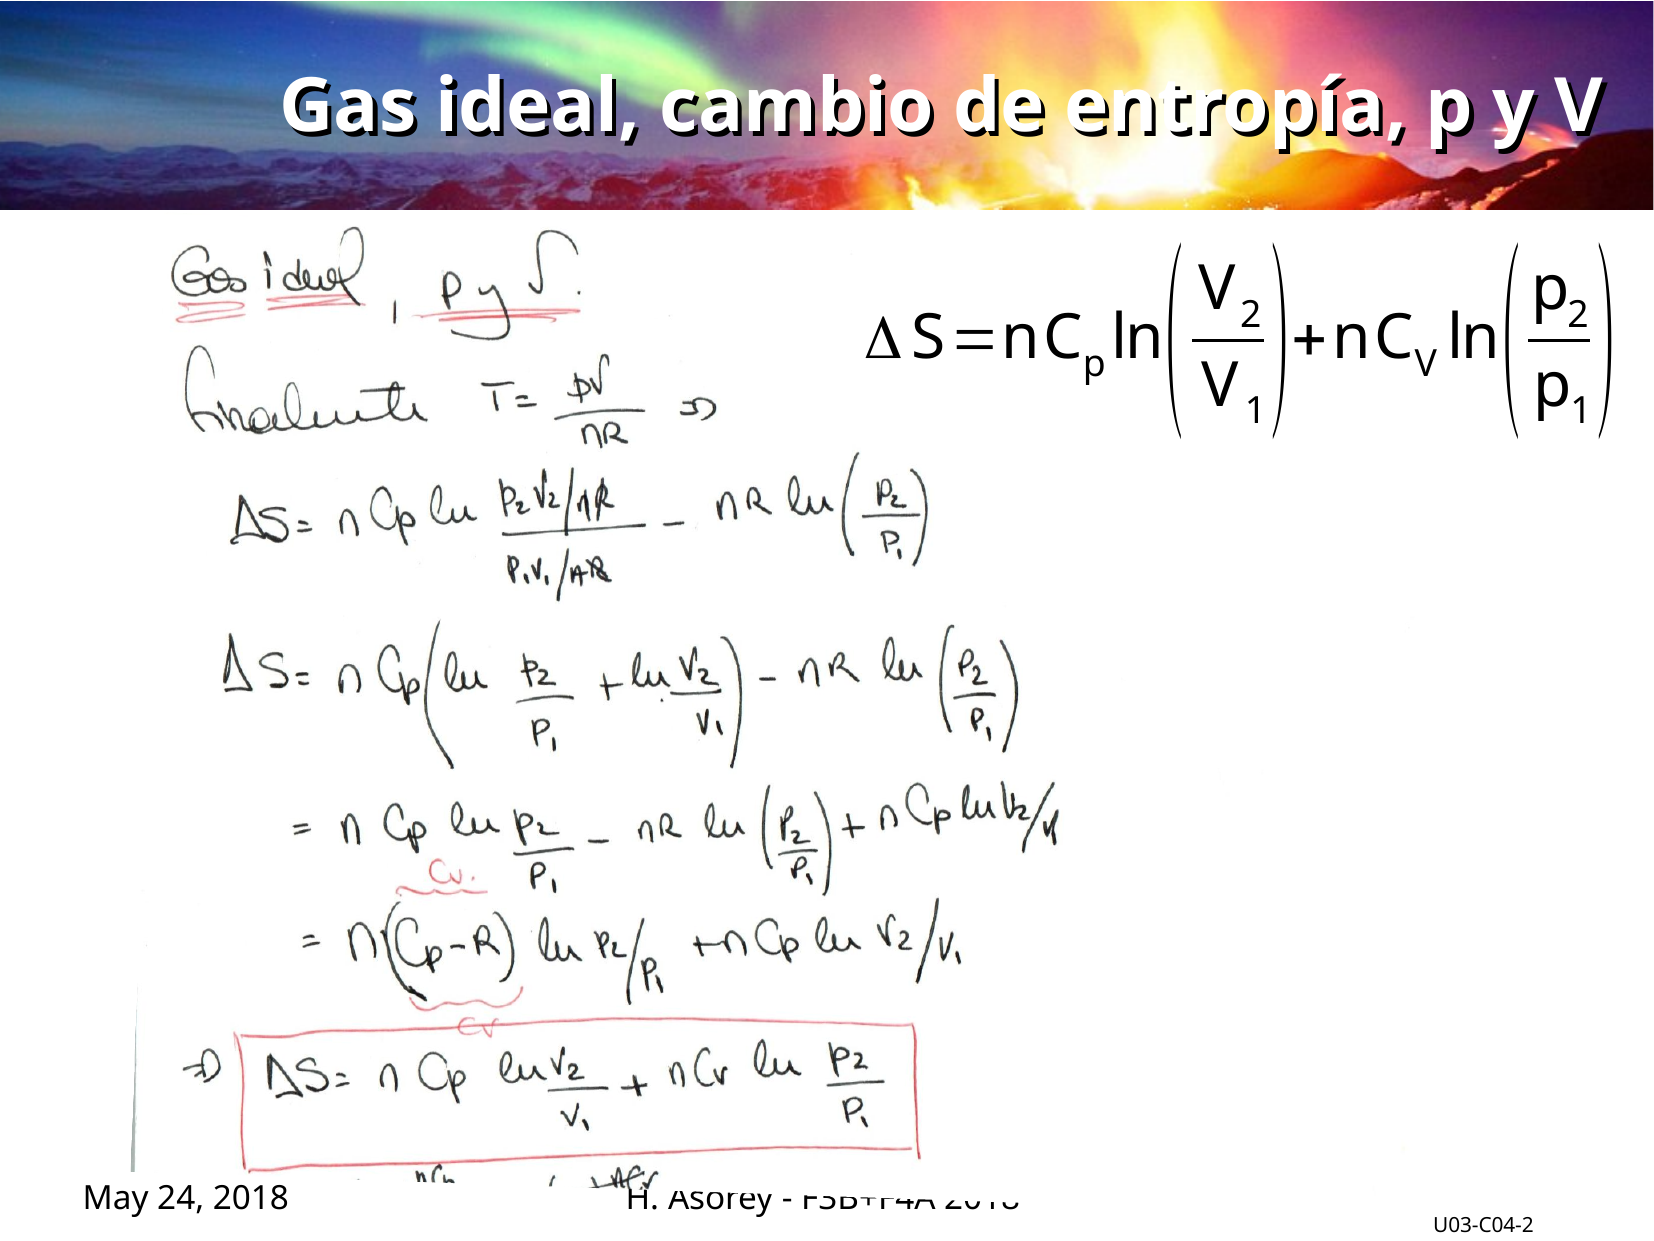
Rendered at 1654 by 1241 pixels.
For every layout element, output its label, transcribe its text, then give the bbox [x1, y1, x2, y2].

chart [857, 239, 1623, 443]
title Gas ideal, cambio de entropía, p y V [45, 15, 1606, 191]
picture [129, 212, 1455, 1218]
picture [0, 1, 1654, 210]
text_box U03-C04-2 [1268, 1145, 1621, 1238]
